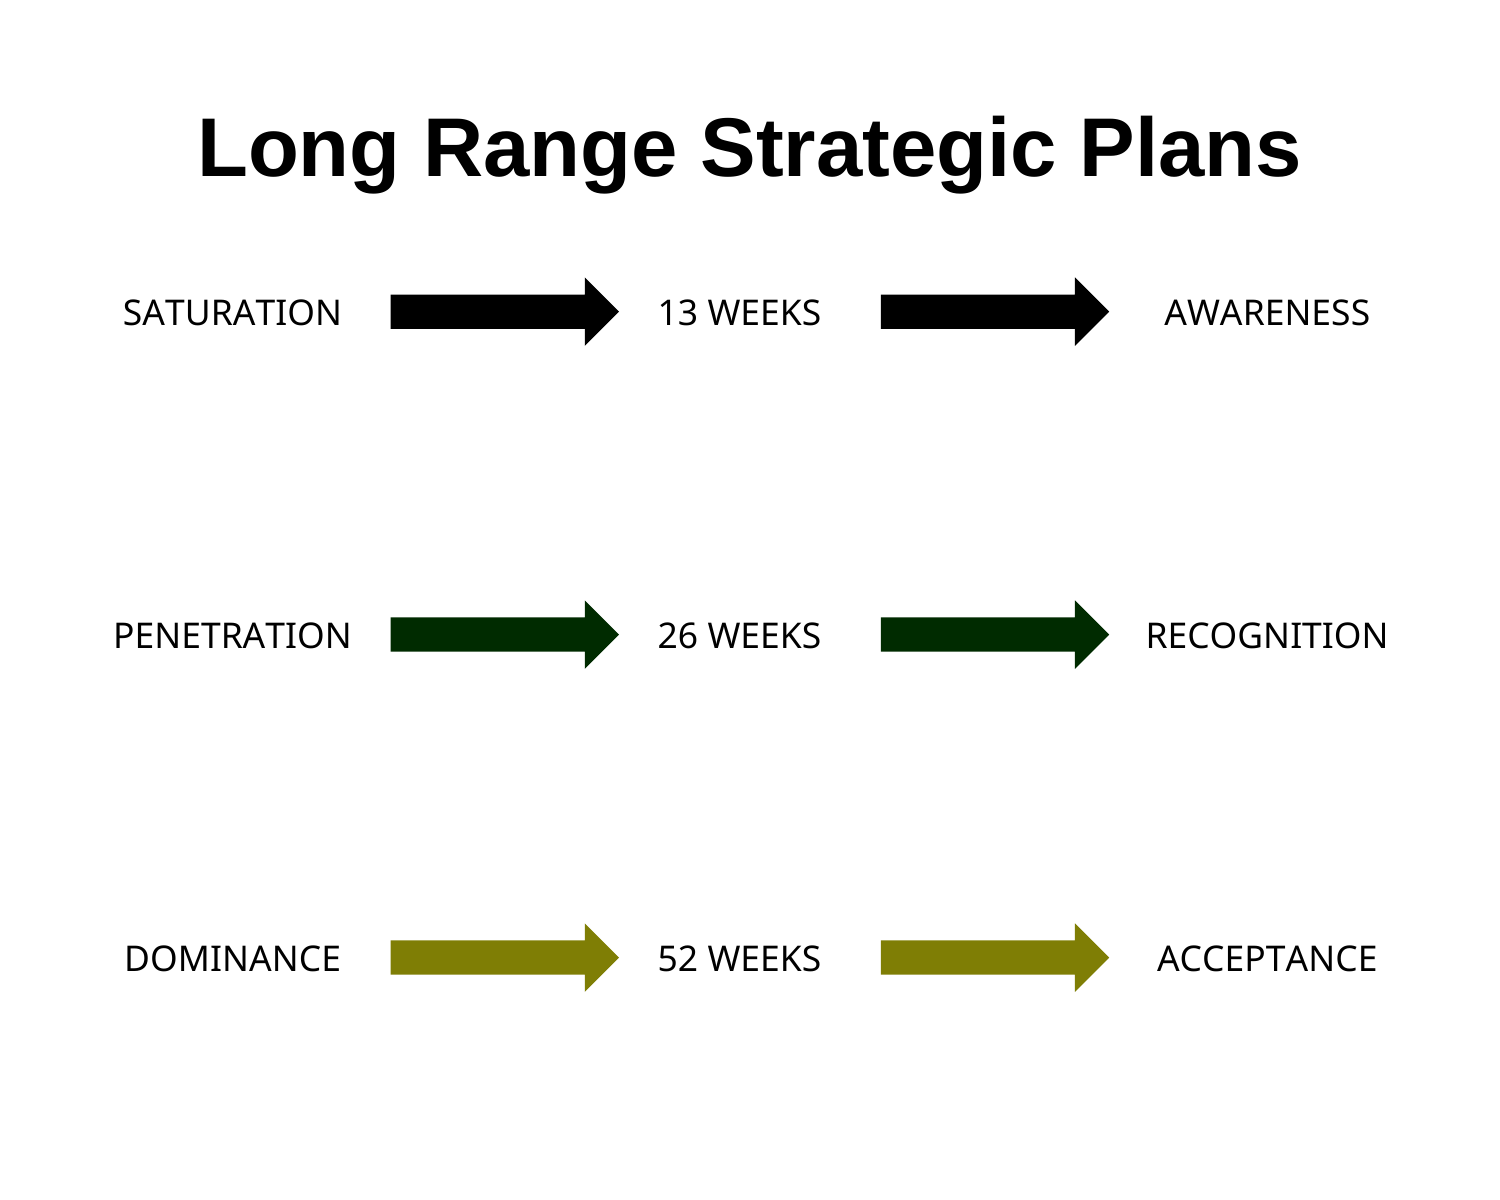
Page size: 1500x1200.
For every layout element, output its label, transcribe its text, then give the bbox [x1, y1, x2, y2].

text_box ACCEPTANCE [1109, 885, 1426, 1030]
text_box [390, 923, 620, 992]
text_box [880, 277, 1110, 346]
text_box RECOGNITION [1109, 562, 1426, 707]
text_box AWARENESS [1109, 239, 1426, 384]
text_box PENETRATION [74, 562, 391, 707]
text_box 52 WEEKS [581, 885, 898, 1030]
text_box DOMINANCE [74, 885, 391, 1030]
title Long Range Strategic Plans [113, 78, 1387, 193]
text_box 13 WEEKS [581, 239, 898, 384]
text_box [390, 600, 620, 669]
text_box [390, 277, 620, 346]
text_box [880, 923, 1110, 992]
text_box 26 WEEKS [581, 562, 898, 707]
text_box [880, 600, 1110, 669]
text_box SATURATION [74, 239, 391, 384]
